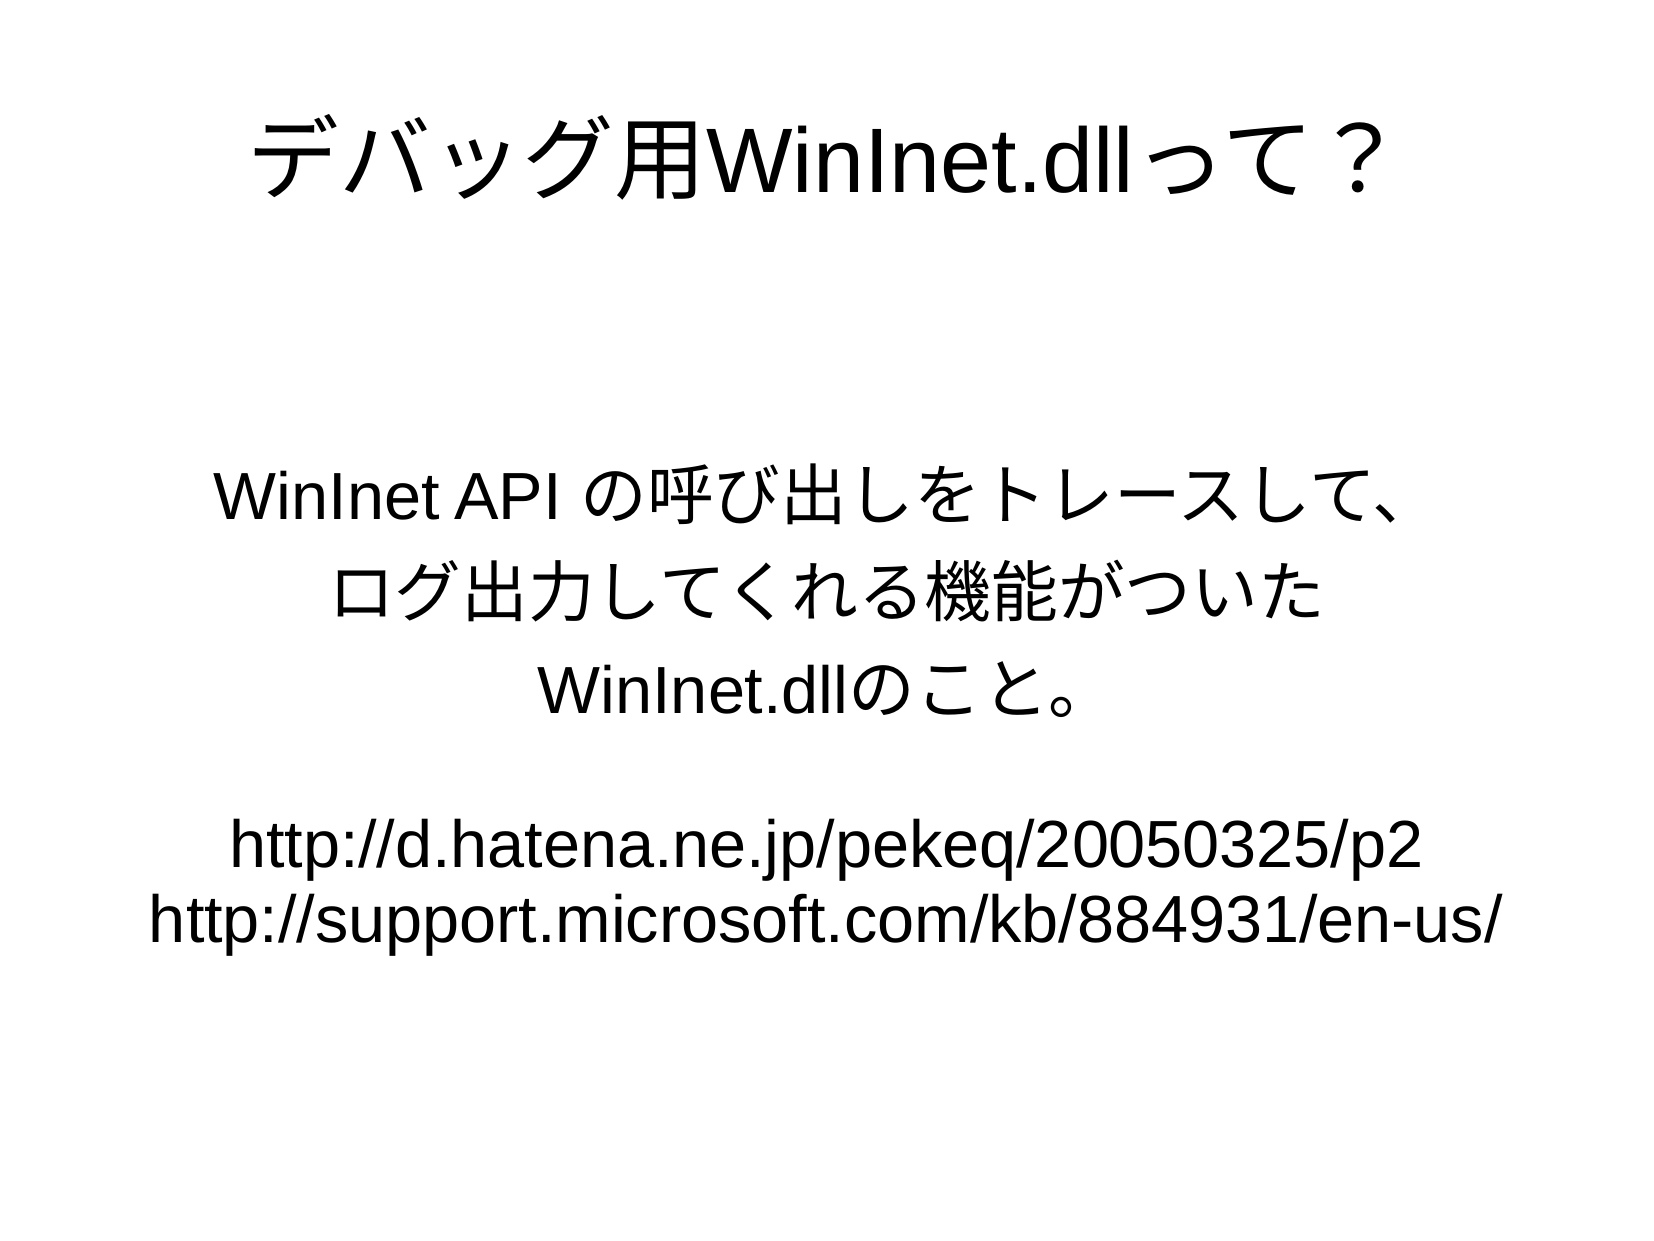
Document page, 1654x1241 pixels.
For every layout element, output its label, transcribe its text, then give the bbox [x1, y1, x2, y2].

subtitle WinInet API の呼び出しをトレースして、 ログ出力してくれる機能がついた WinInet.dllのこと。 http://d.hatena.ne.jp/pekeq/20050325/p2 http://support.microsoft.com/kb/884931/en-us/ [82, 297, 1571, 1102]
title デバッグ用WinInet.dllって？ [82, 56, 1571, 250]
